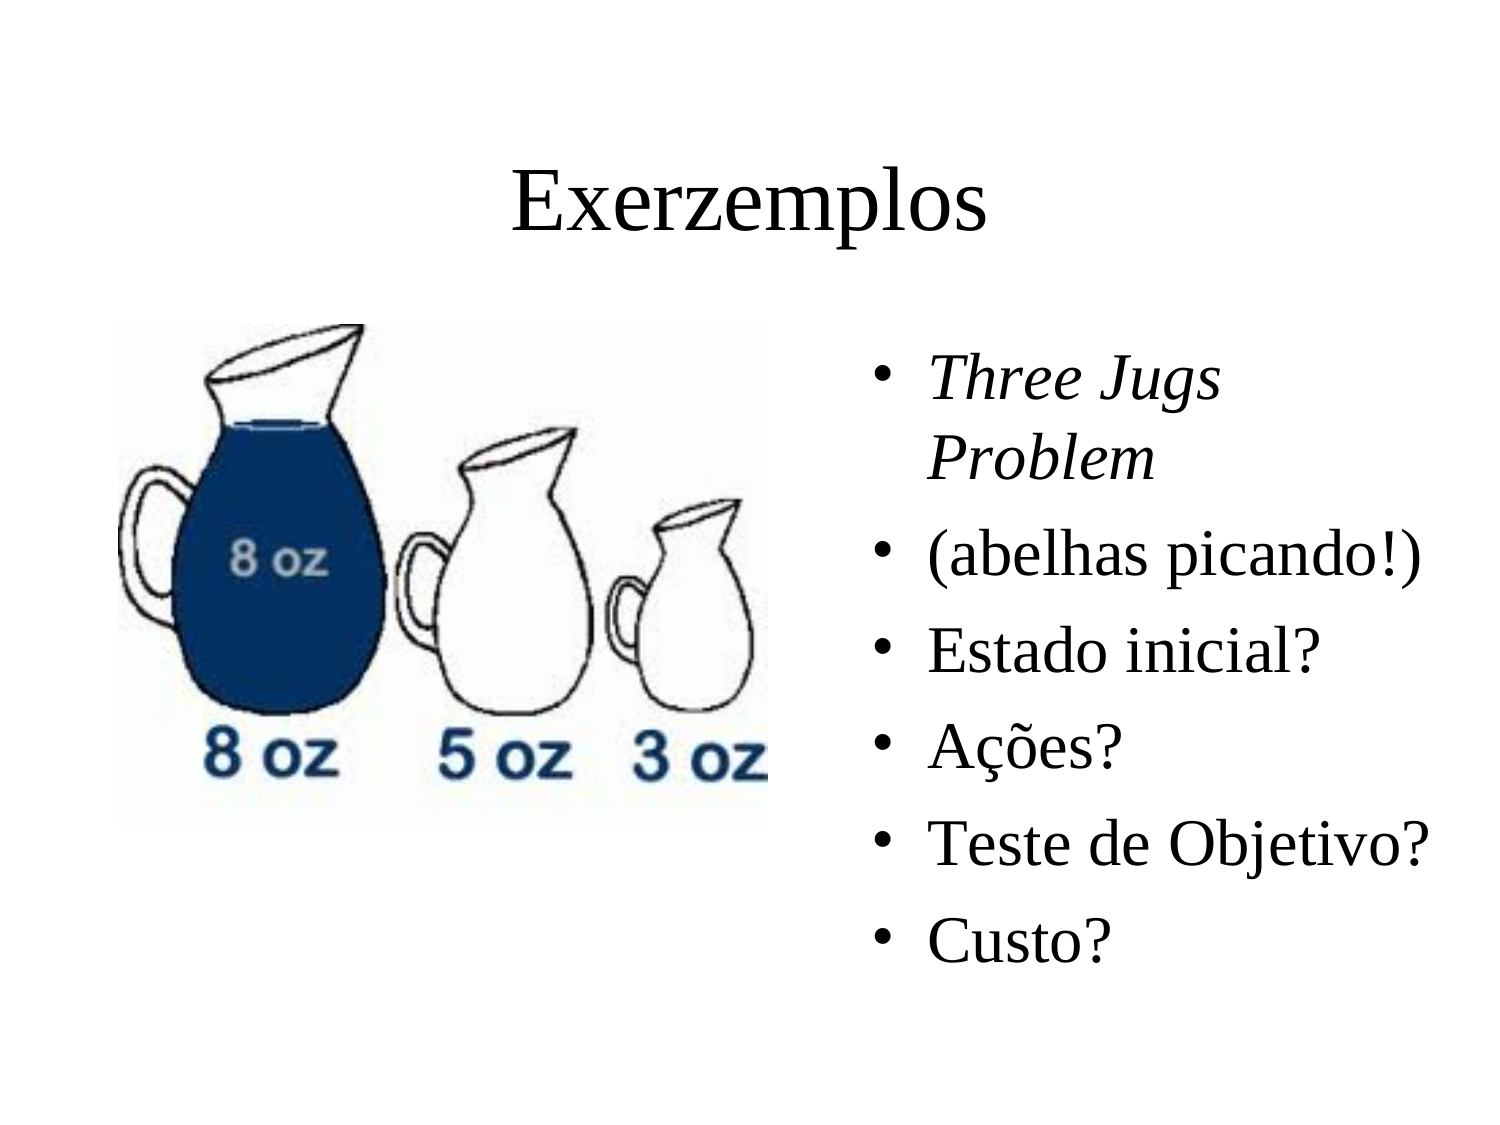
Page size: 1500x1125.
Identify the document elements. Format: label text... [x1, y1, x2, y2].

list Three Jugs Problem (abelhas picando!) Estado inicial? Ações? Teste de Objetivo? Custo? [856, 324, 1482, 1020]
picture [118, 324, 768, 827]
title Exerzemplos [112, 76, 1388, 312]
